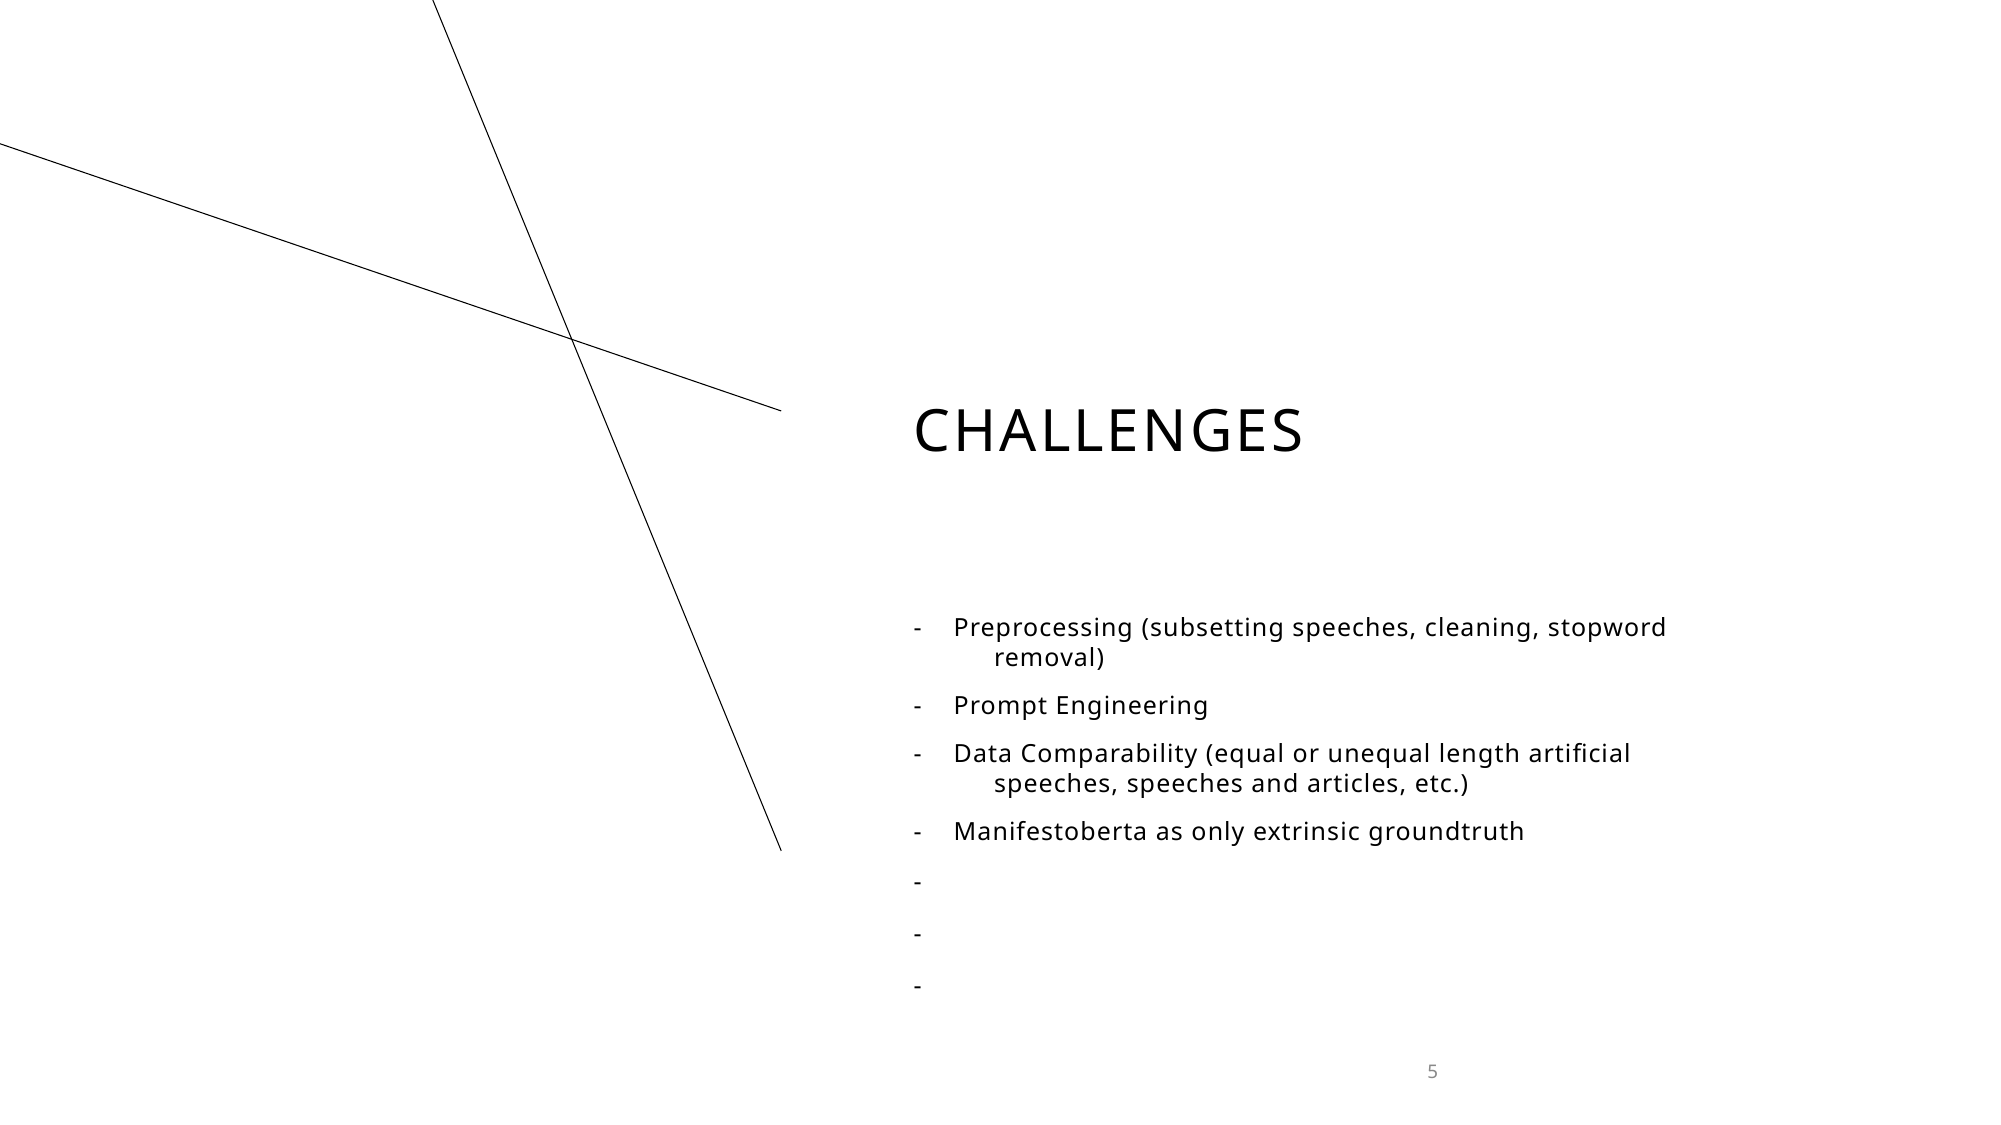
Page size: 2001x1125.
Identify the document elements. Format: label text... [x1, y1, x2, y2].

title Challenges [898, 274, 1737, 472]
list Preprocessing (subsetting speeches, cleaning, stopword removal) Prompt Engineering Data Comparability (equal or unequal length artificial speeches, speeches and articles, etc.) Manifestoberta as only extrinsic groundtruth [898, 541, 1737, 984]
text_box [1412, 1042, 1863, 1103]
